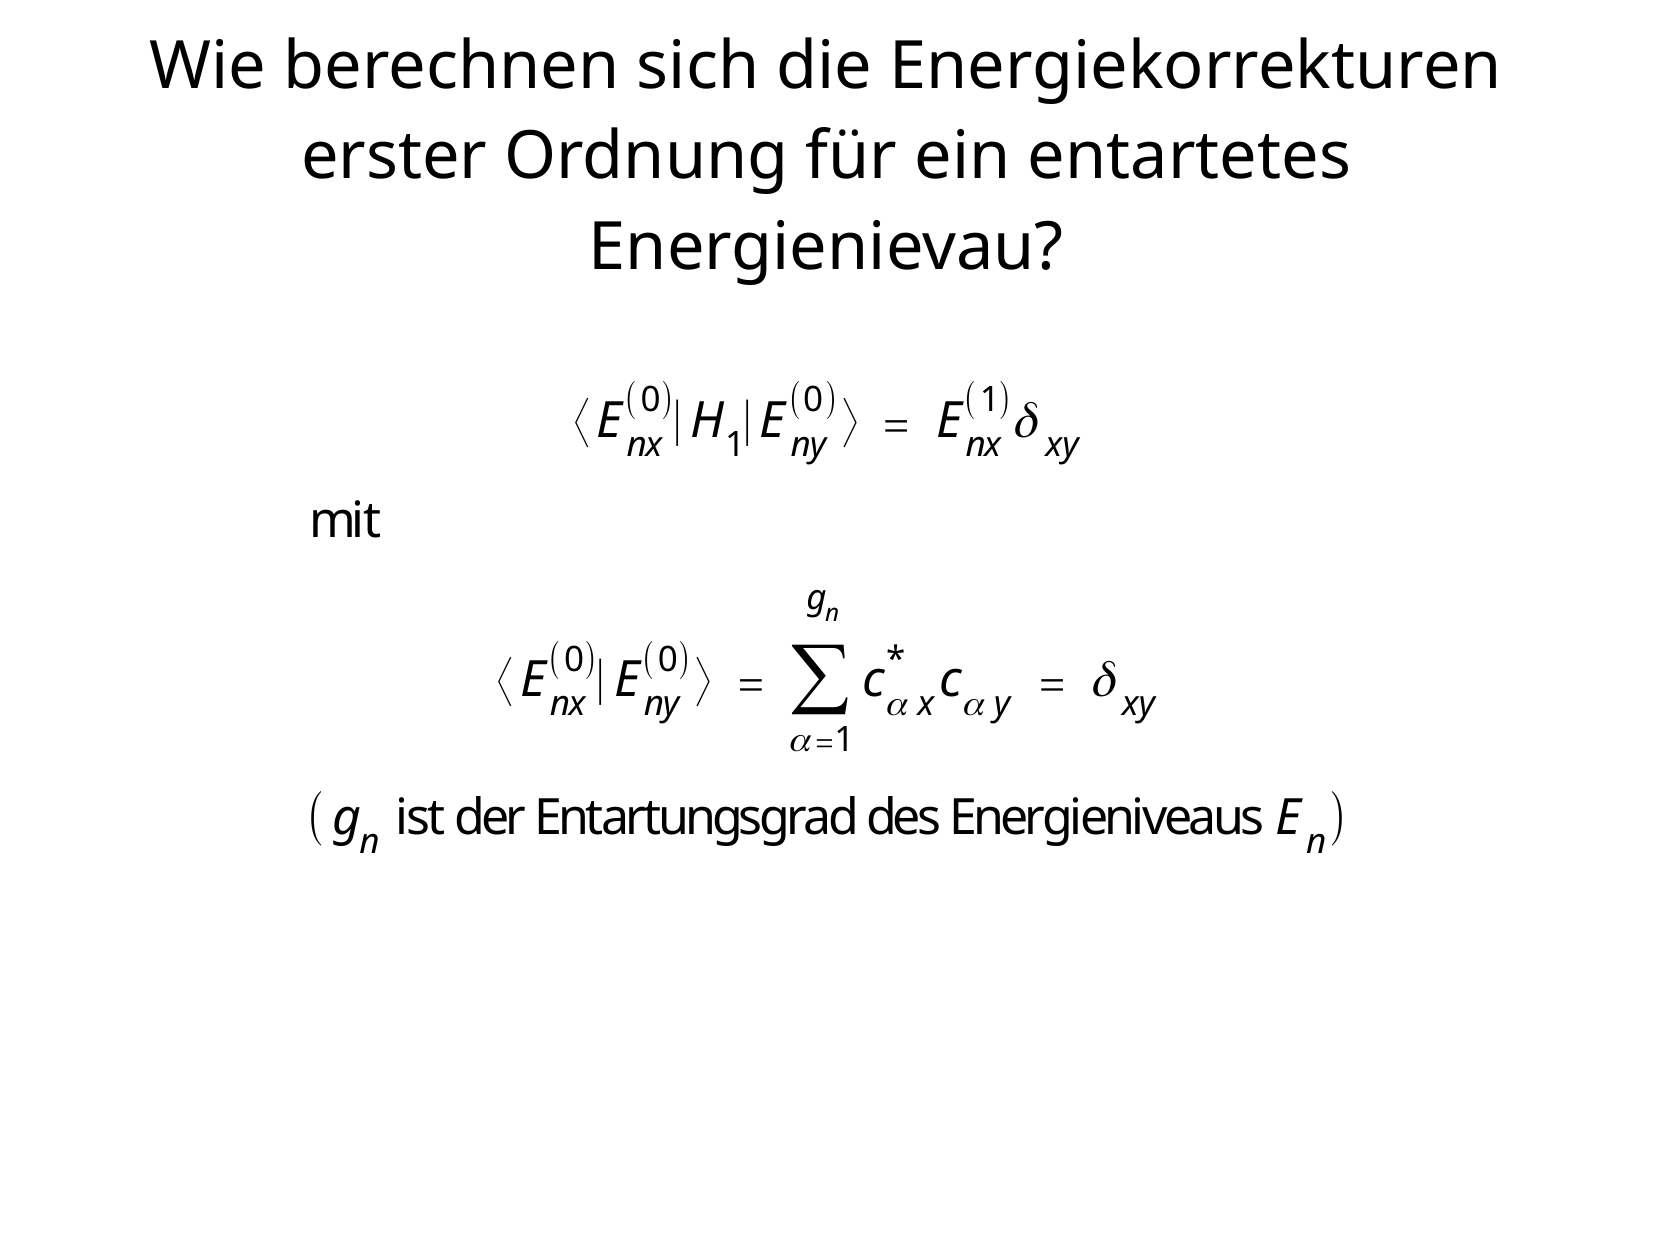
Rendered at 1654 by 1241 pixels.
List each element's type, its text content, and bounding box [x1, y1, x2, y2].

title Wie berechnen sich die Energiekorrekturen erster Ordnung für ein entartetes Energienievau? [82, 49, 1571, 257]
chart [301, 378, 1352, 862]
